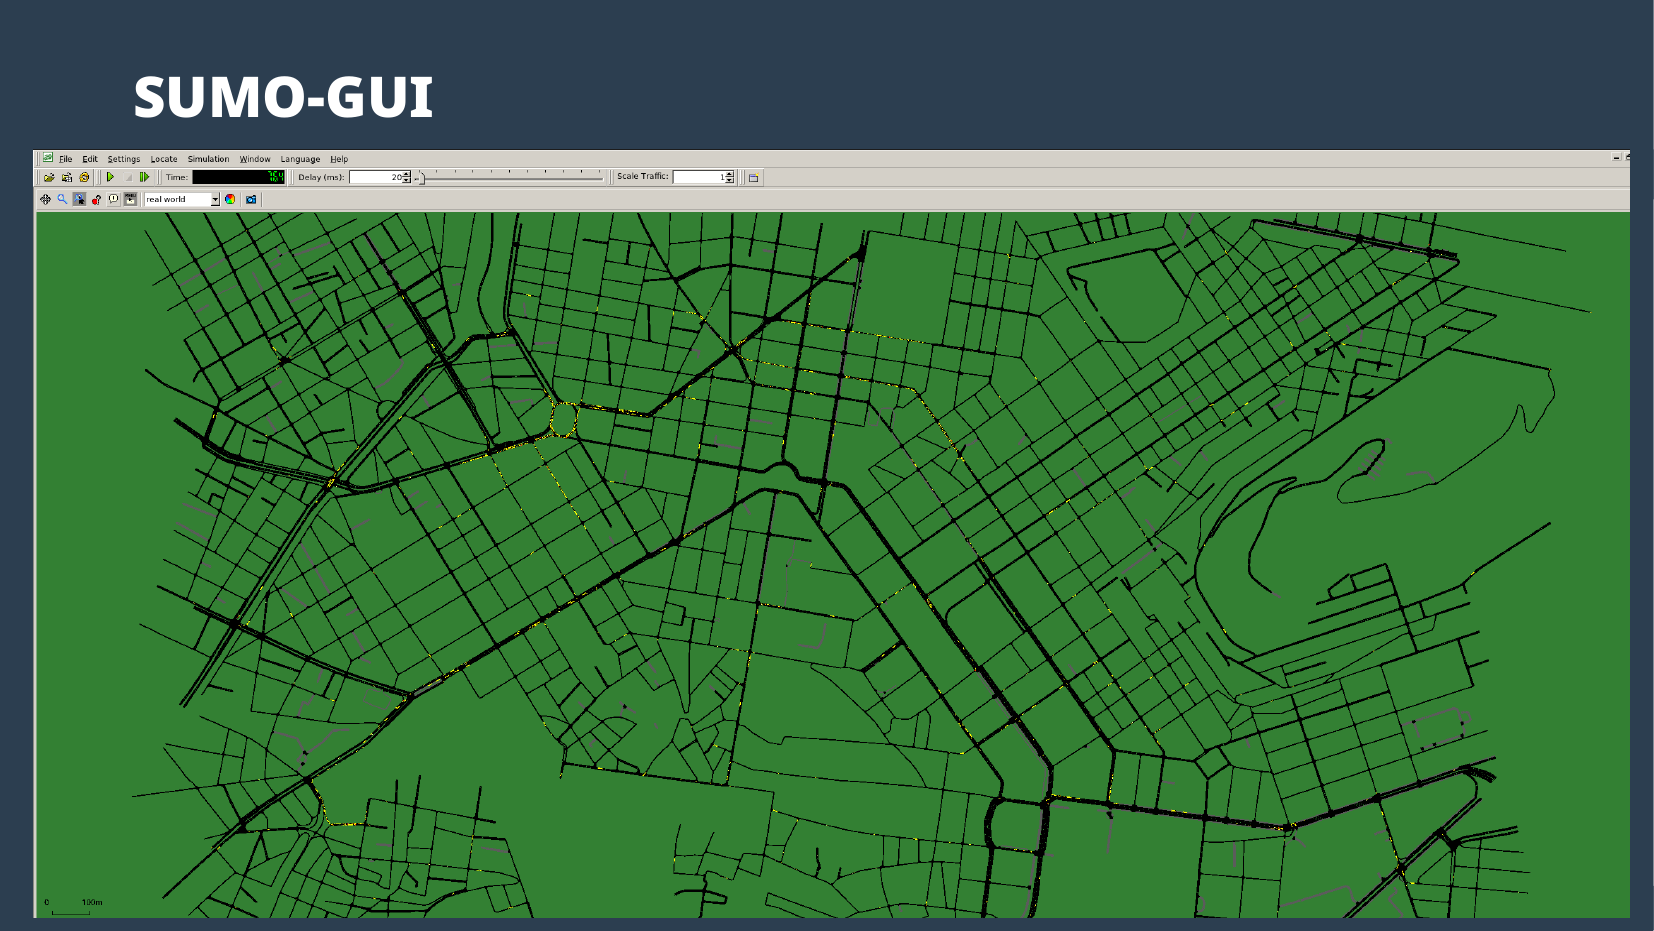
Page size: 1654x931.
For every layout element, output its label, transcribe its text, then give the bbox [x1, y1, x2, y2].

text_box [0, 150, 1654, 931]
picture [33, 149, 1630, 918]
title SUMO-GUI [58, 37, 1594, 149]
